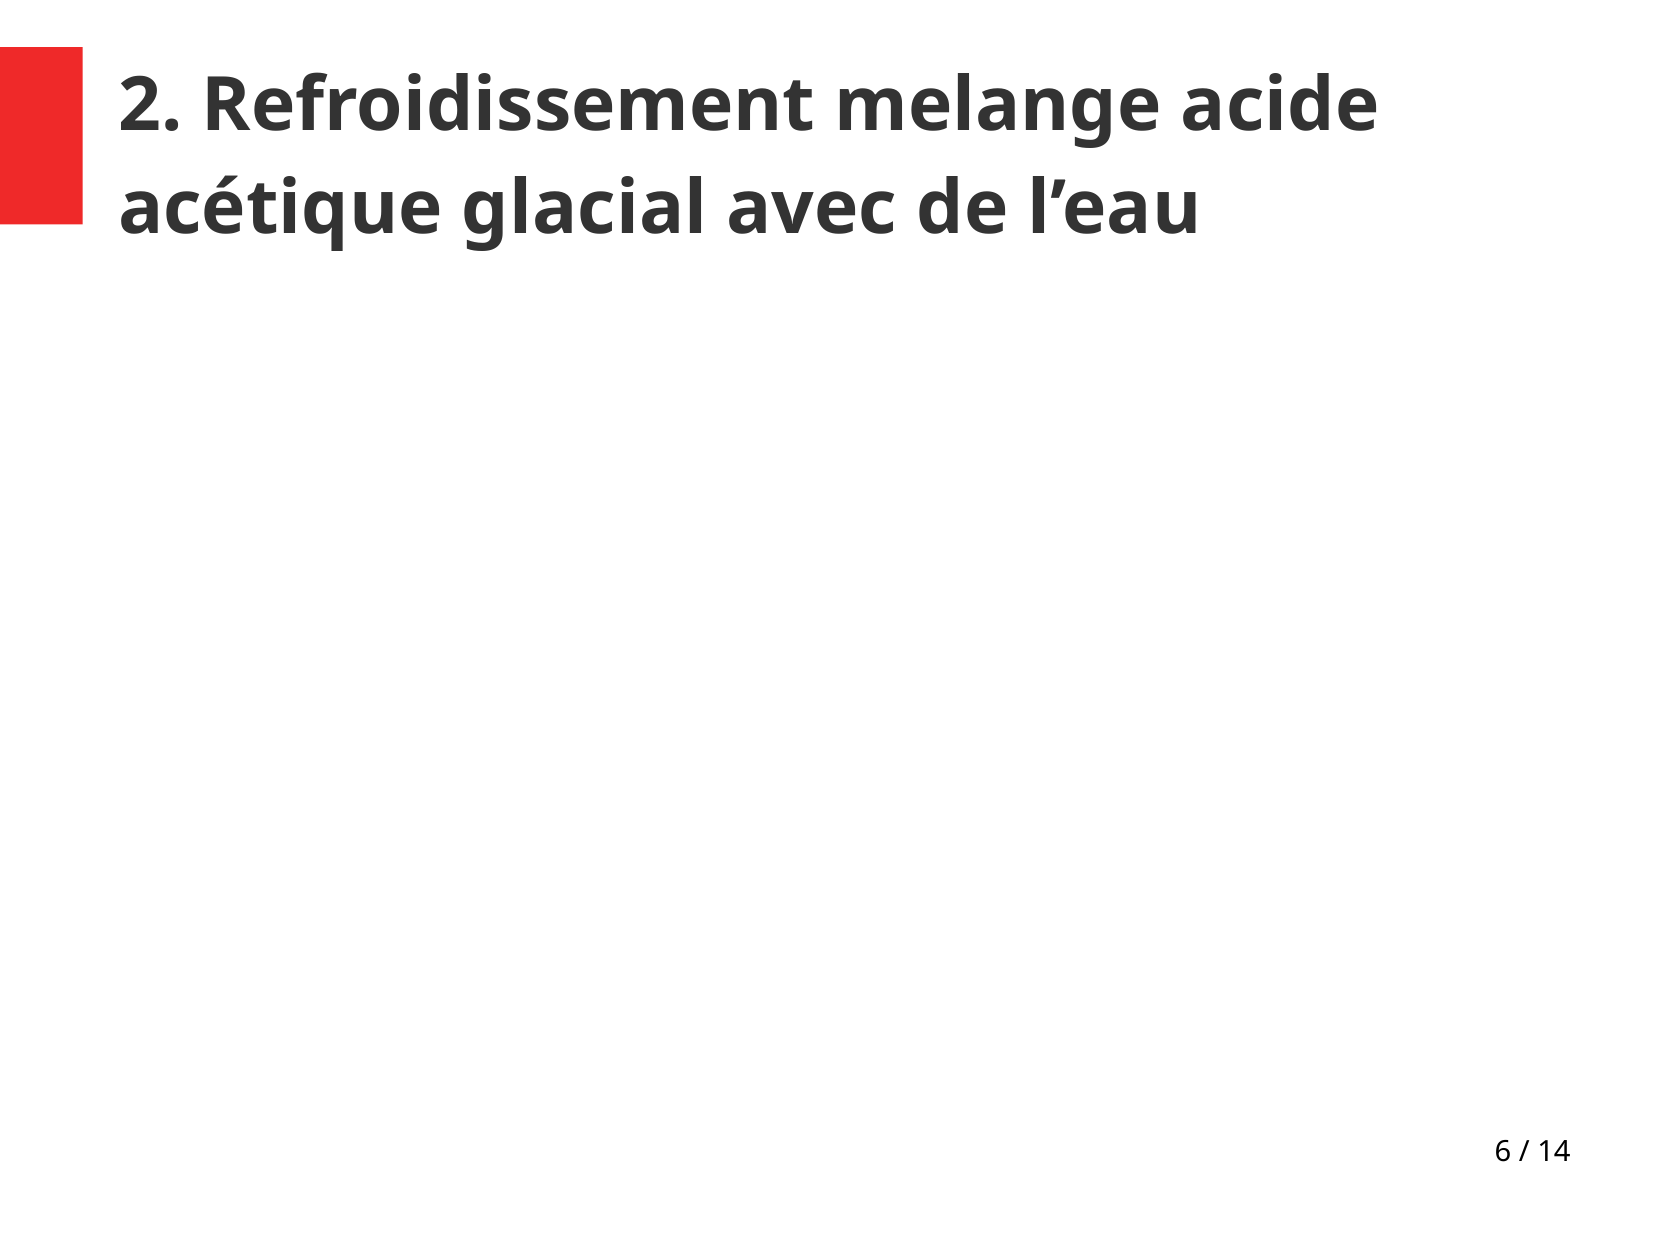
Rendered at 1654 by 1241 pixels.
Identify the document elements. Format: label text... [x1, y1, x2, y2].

title 2. Refroidissement melange acide acétique glacial avec de l’eau [118, 49, 1571, 257]
